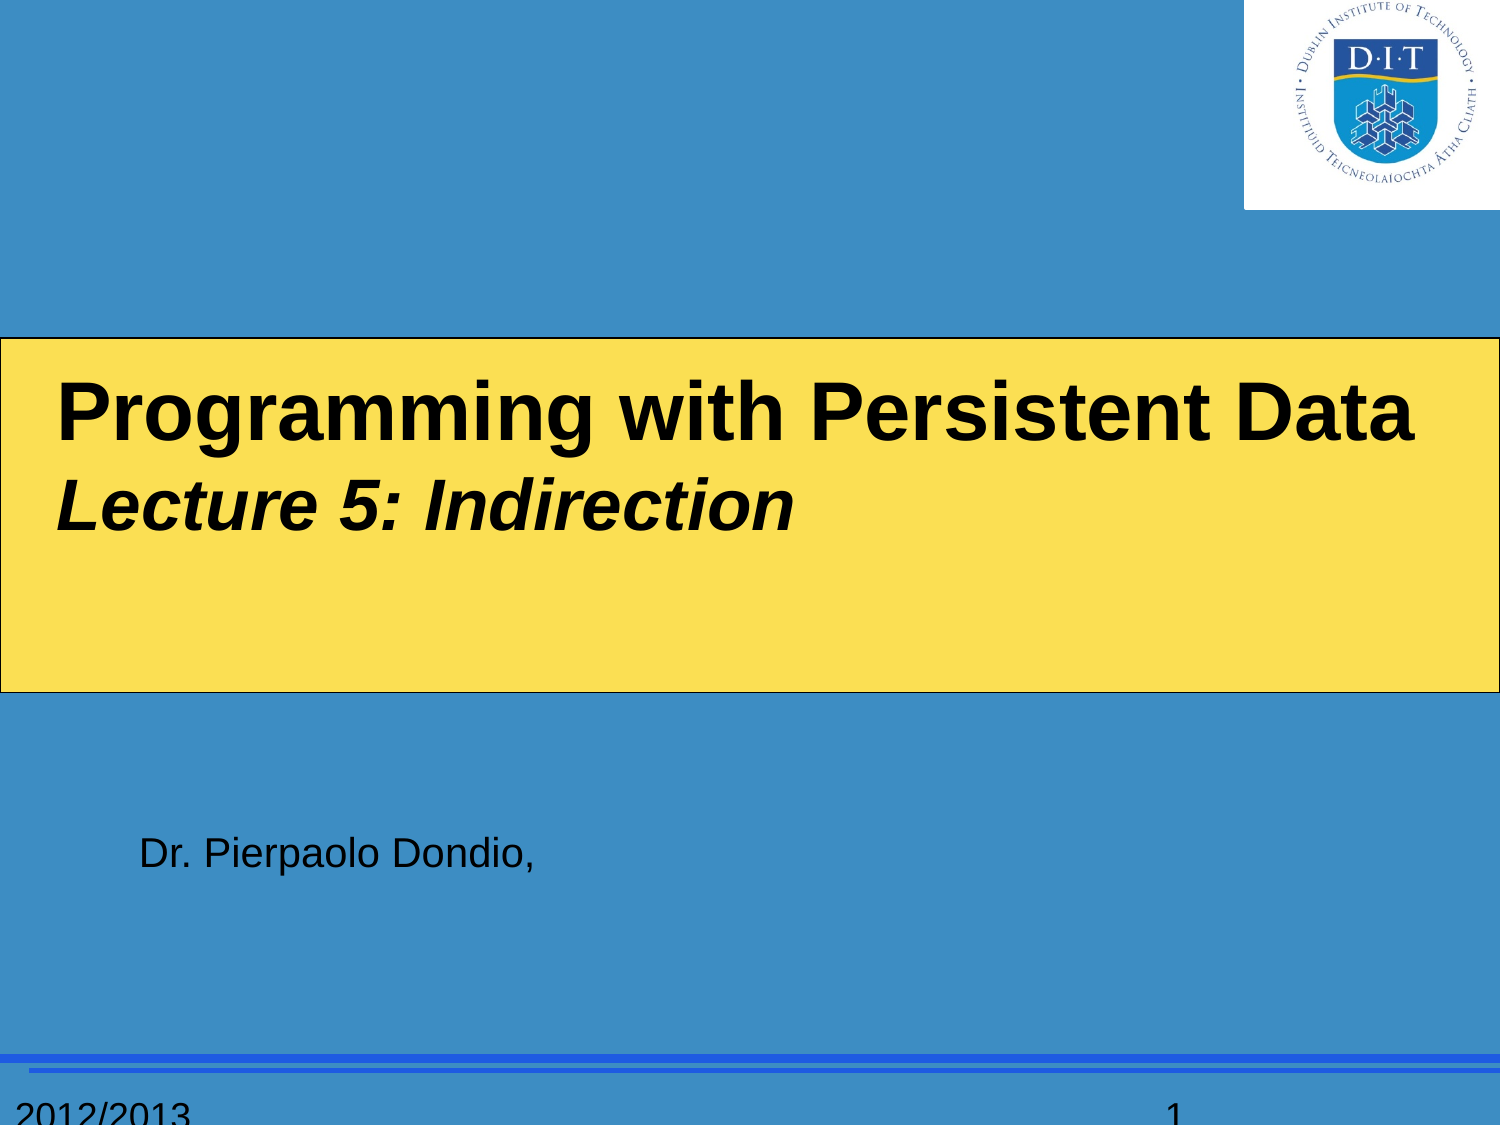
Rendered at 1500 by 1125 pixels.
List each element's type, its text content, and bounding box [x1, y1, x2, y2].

title Programming with Persistent Data Lecture 5: Indirection [41, 349, 1436, 738]
text_box [0, 338, 1500, 693]
picture [1293, 0, 1478, 185]
slide_number <number> [1149, 1084, 1500, 1125]
slide_number 2012/2013 [0, 1084, 350, 1125]
text_box Dr. Pierpaolo Dondio, [123, 818, 1174, 1083]
